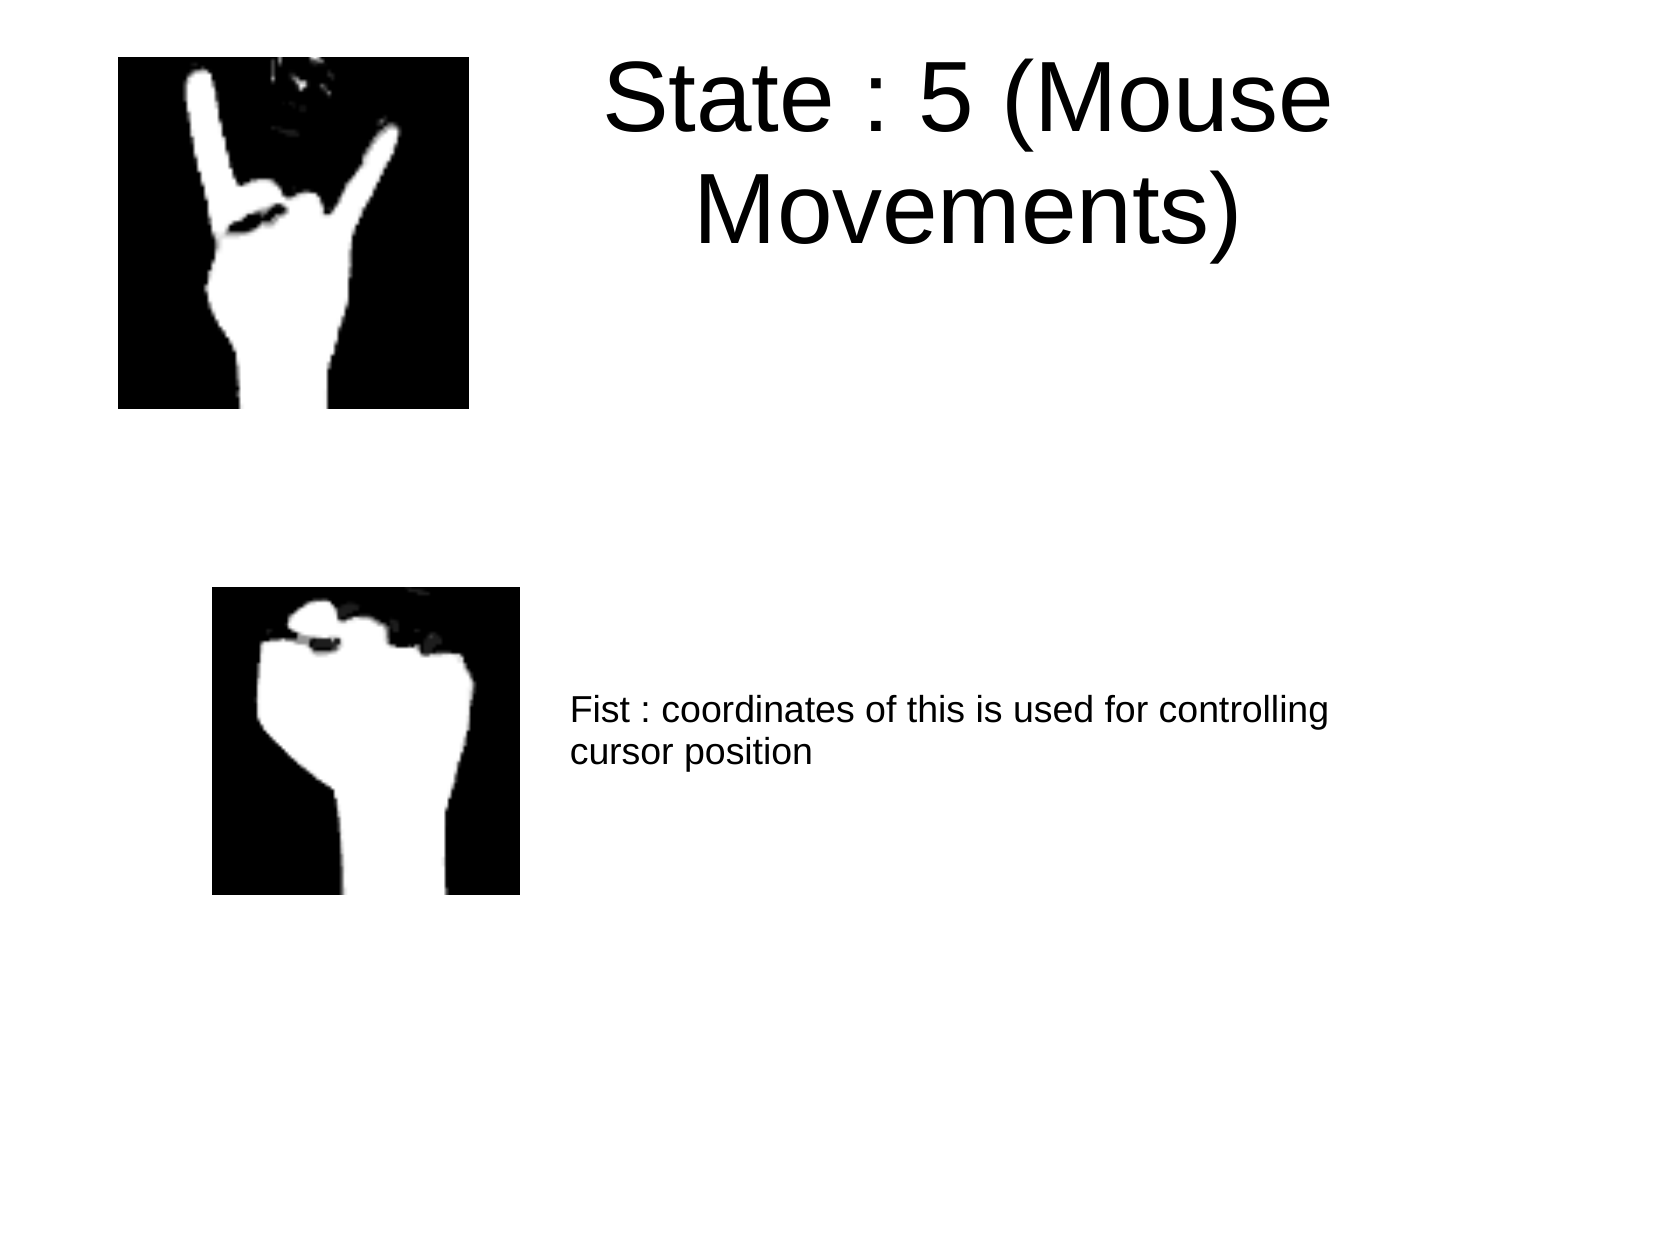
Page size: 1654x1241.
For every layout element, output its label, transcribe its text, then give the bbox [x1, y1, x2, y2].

title State : 5 (Mouse Movements) [366, 41, 1571, 265]
picture [212, 587, 520, 895]
text_box Fist : coordinates of this is used for controlling cursor position [555, 680, 1430, 780]
picture [118, 57, 469, 409]
